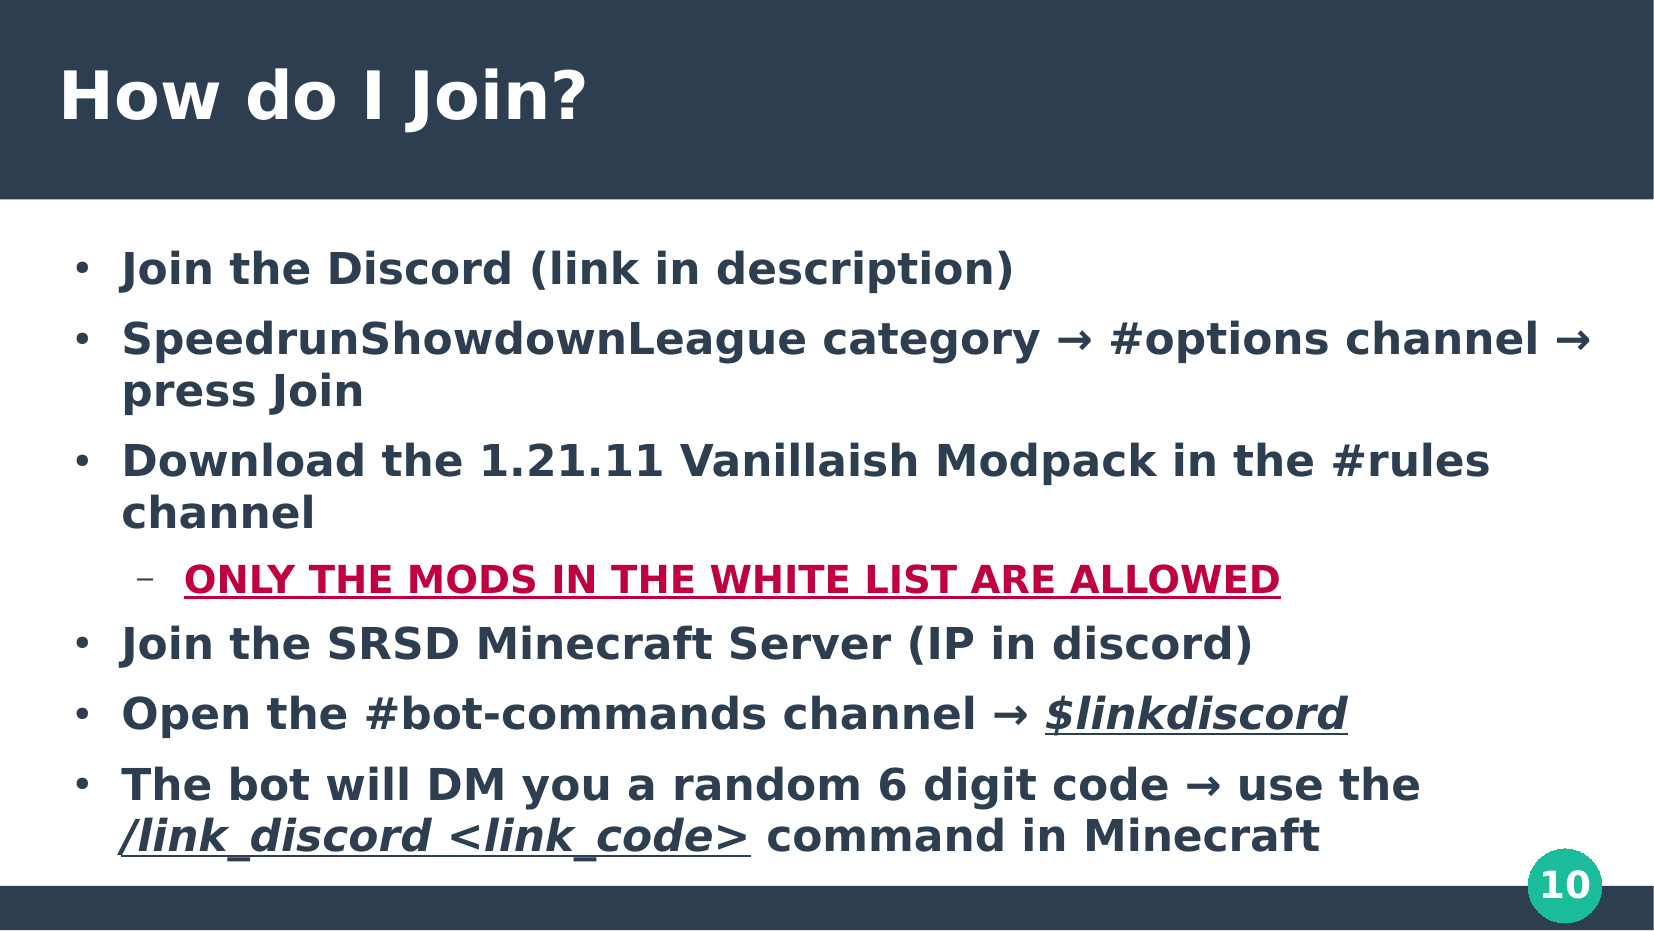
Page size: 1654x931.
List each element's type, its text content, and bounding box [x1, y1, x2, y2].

title How do I Join? [59, 37, 1595, 155]
list Join the Discord (link in description) SpeedrunShowdownLeague category → #options channel → press Join Download the 1.21.11 Vanillaish Modpack in the #rules channel ONLY THE MODS IN THE WHITE LIST ARE ALLOWED Join the SRSD Minecraft Server (IP in discord) Open the #bot-commands channel → $linkdiscord The bot will DM you a random 6 digit code → use the /link_discord <link_code> command in Minecraft [59, 243, 1595, 864]
